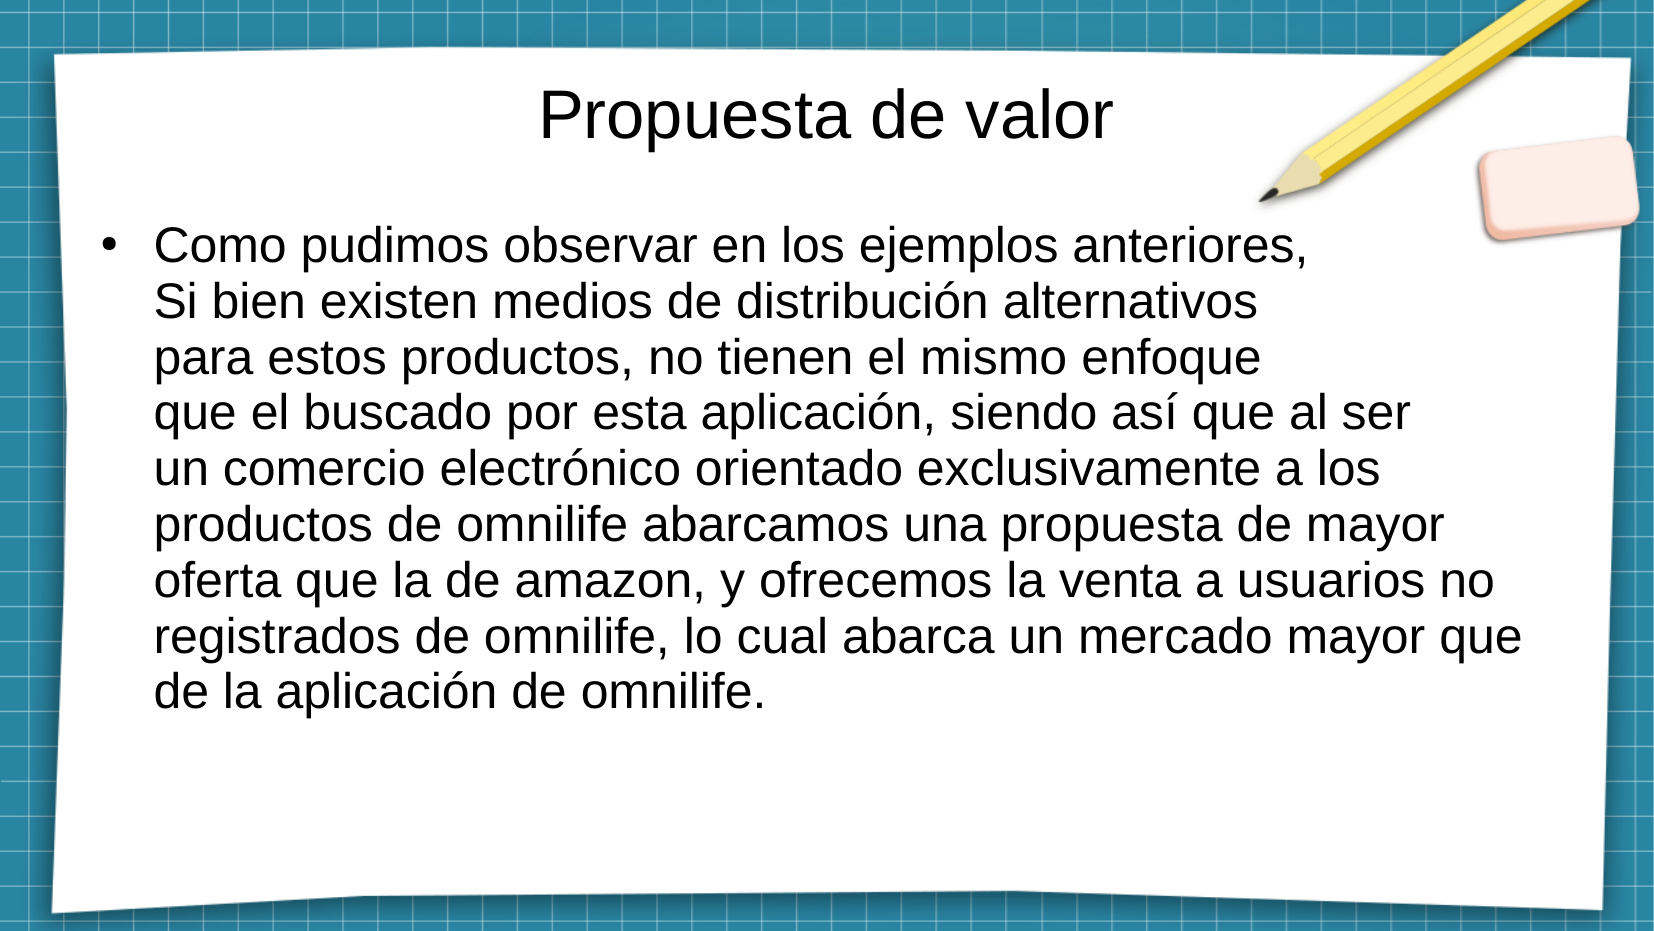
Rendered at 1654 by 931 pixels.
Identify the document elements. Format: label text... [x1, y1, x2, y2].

picture [0, 0, 1654, 931]
list Como pudimos observar en los ejemplos anteriores, Si bien existen medios de distribución alternativos para estos productos, no tienen el mismo enfoque que el buscado por esta aplicación, siendo así que al ser un comercio electrónico orientado exclusivamente a los productos de omnilife abarcamos una propuesta de mayor oferta que la de amazon, y ofrecemos la venta a usuarios no registrados de omnilife, lo cual abarca un mercado mayor que de la aplicación de omnilife. [82, 217, 1571, 758]
title Propuesta de valor [82, 37, 1571, 193]
